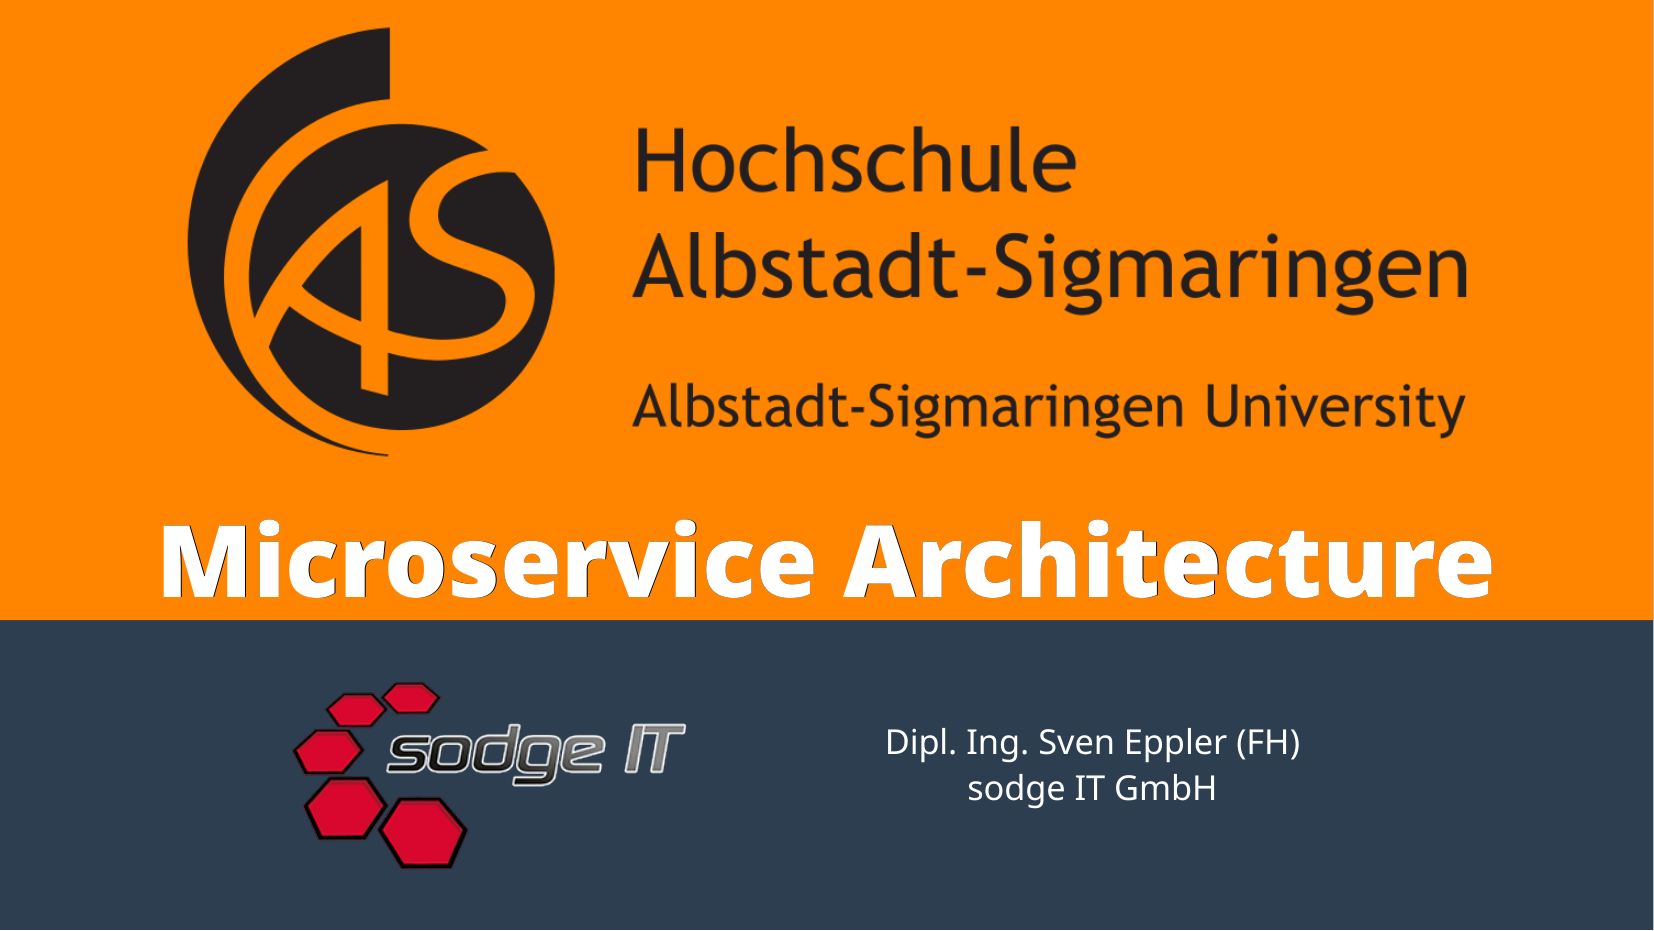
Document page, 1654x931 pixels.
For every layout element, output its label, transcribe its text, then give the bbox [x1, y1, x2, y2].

subtitle Dipl. Ing. Sven Eppler (FH) sodge IT GmbH [590, 642, 1595, 886]
picture [271, 677, 697, 875]
picture [168, 11, 1486, 473]
title Microservice Architecture [59, 436, 1595, 612]
